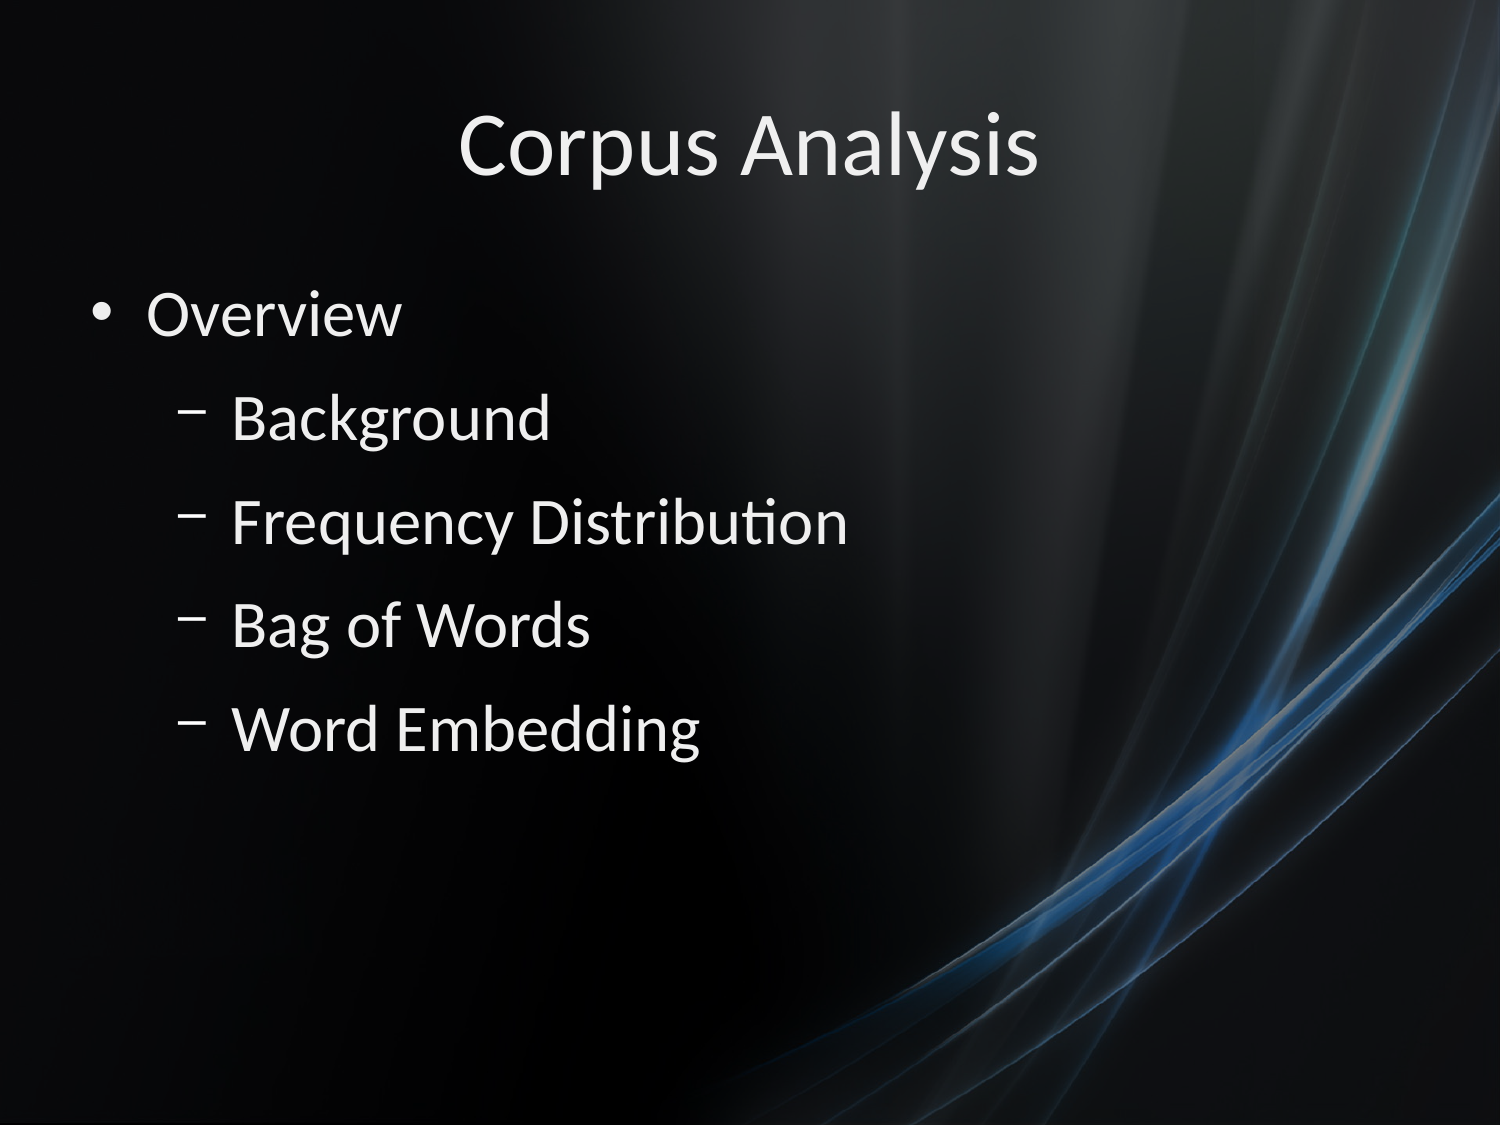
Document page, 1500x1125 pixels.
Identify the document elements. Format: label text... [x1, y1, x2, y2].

text_box [0, 0, 1500, 1125]
title Corpus Analysis [75, 45, 1425, 233]
list Overview Background Frequency Distribution Bag of Words Word Embedding [75, 262, 1425, 1005]
